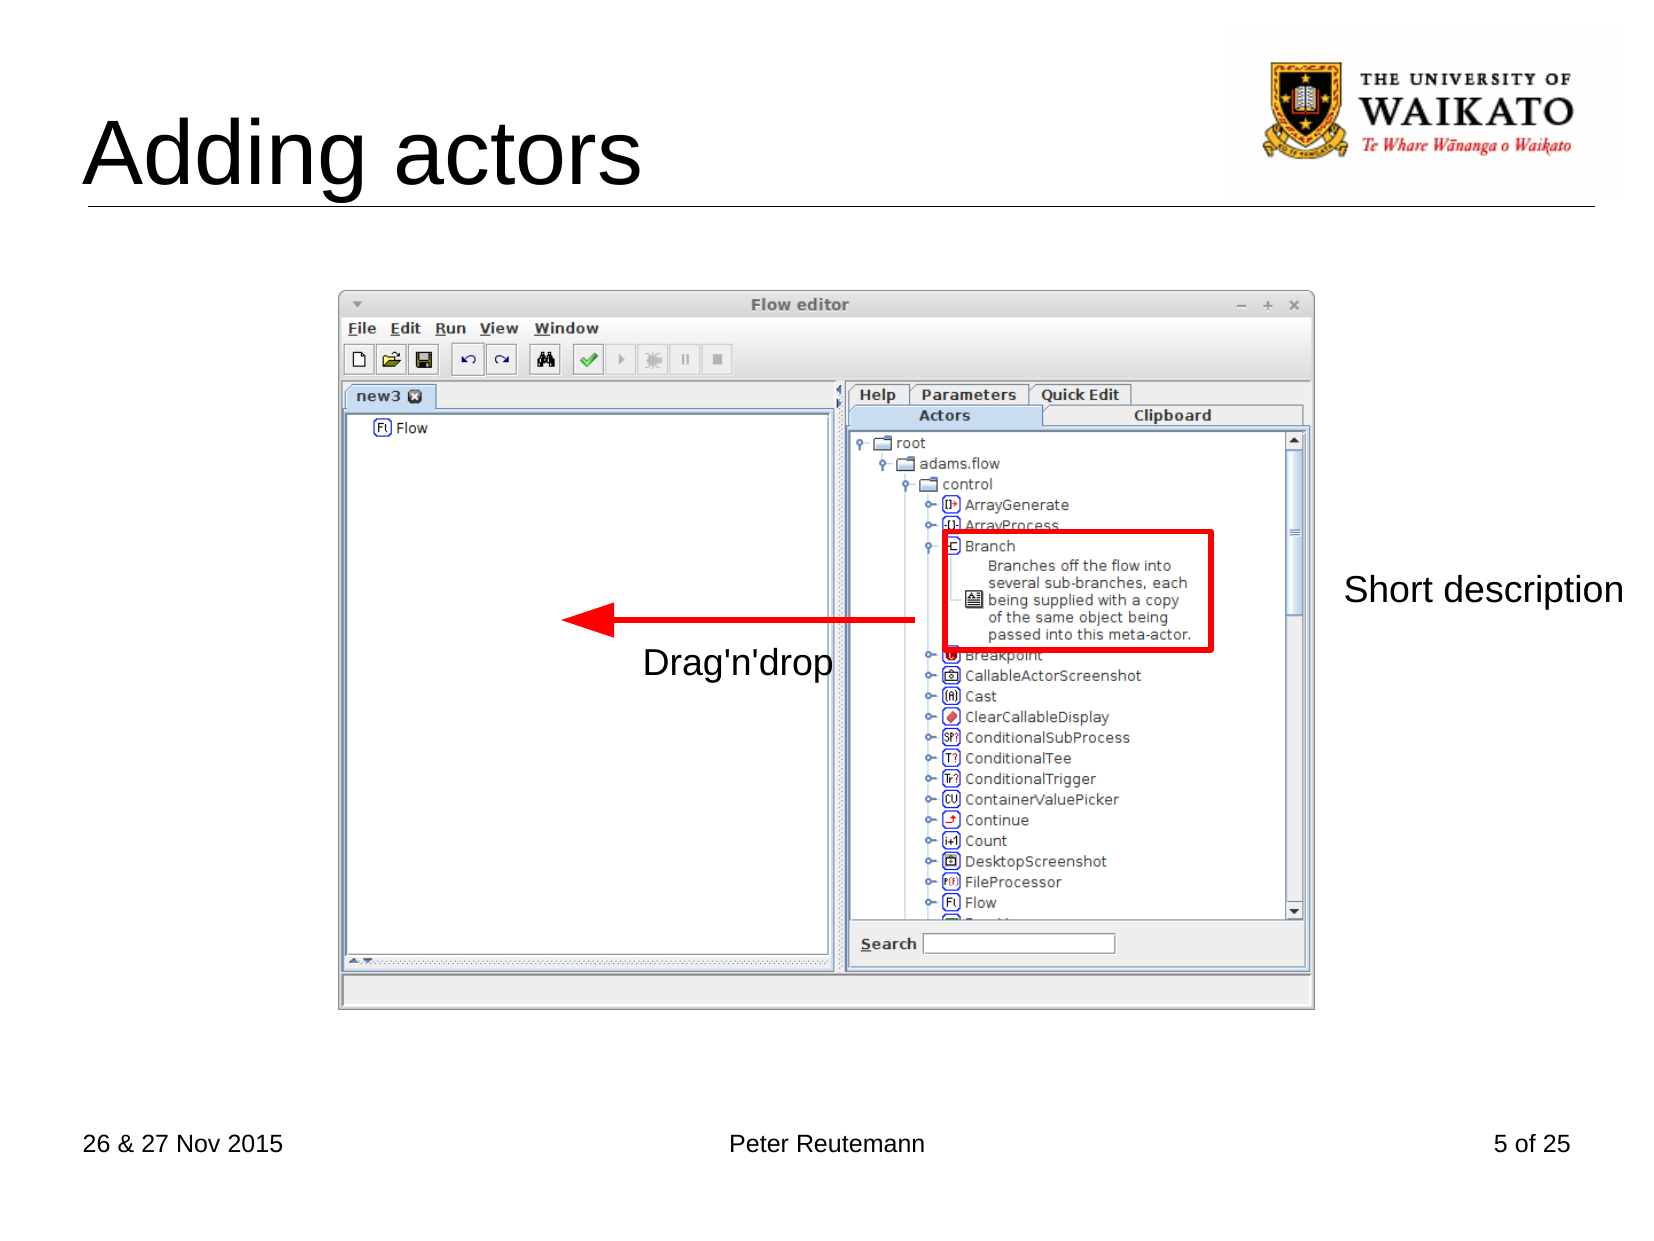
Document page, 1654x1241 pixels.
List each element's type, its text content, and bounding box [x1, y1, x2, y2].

text_box Short description [1328, 561, 1640, 618]
picture [1228, 24, 1619, 201]
picture [338, 290, 1315, 1010]
title Adding actors [82, 49, 1571, 257]
